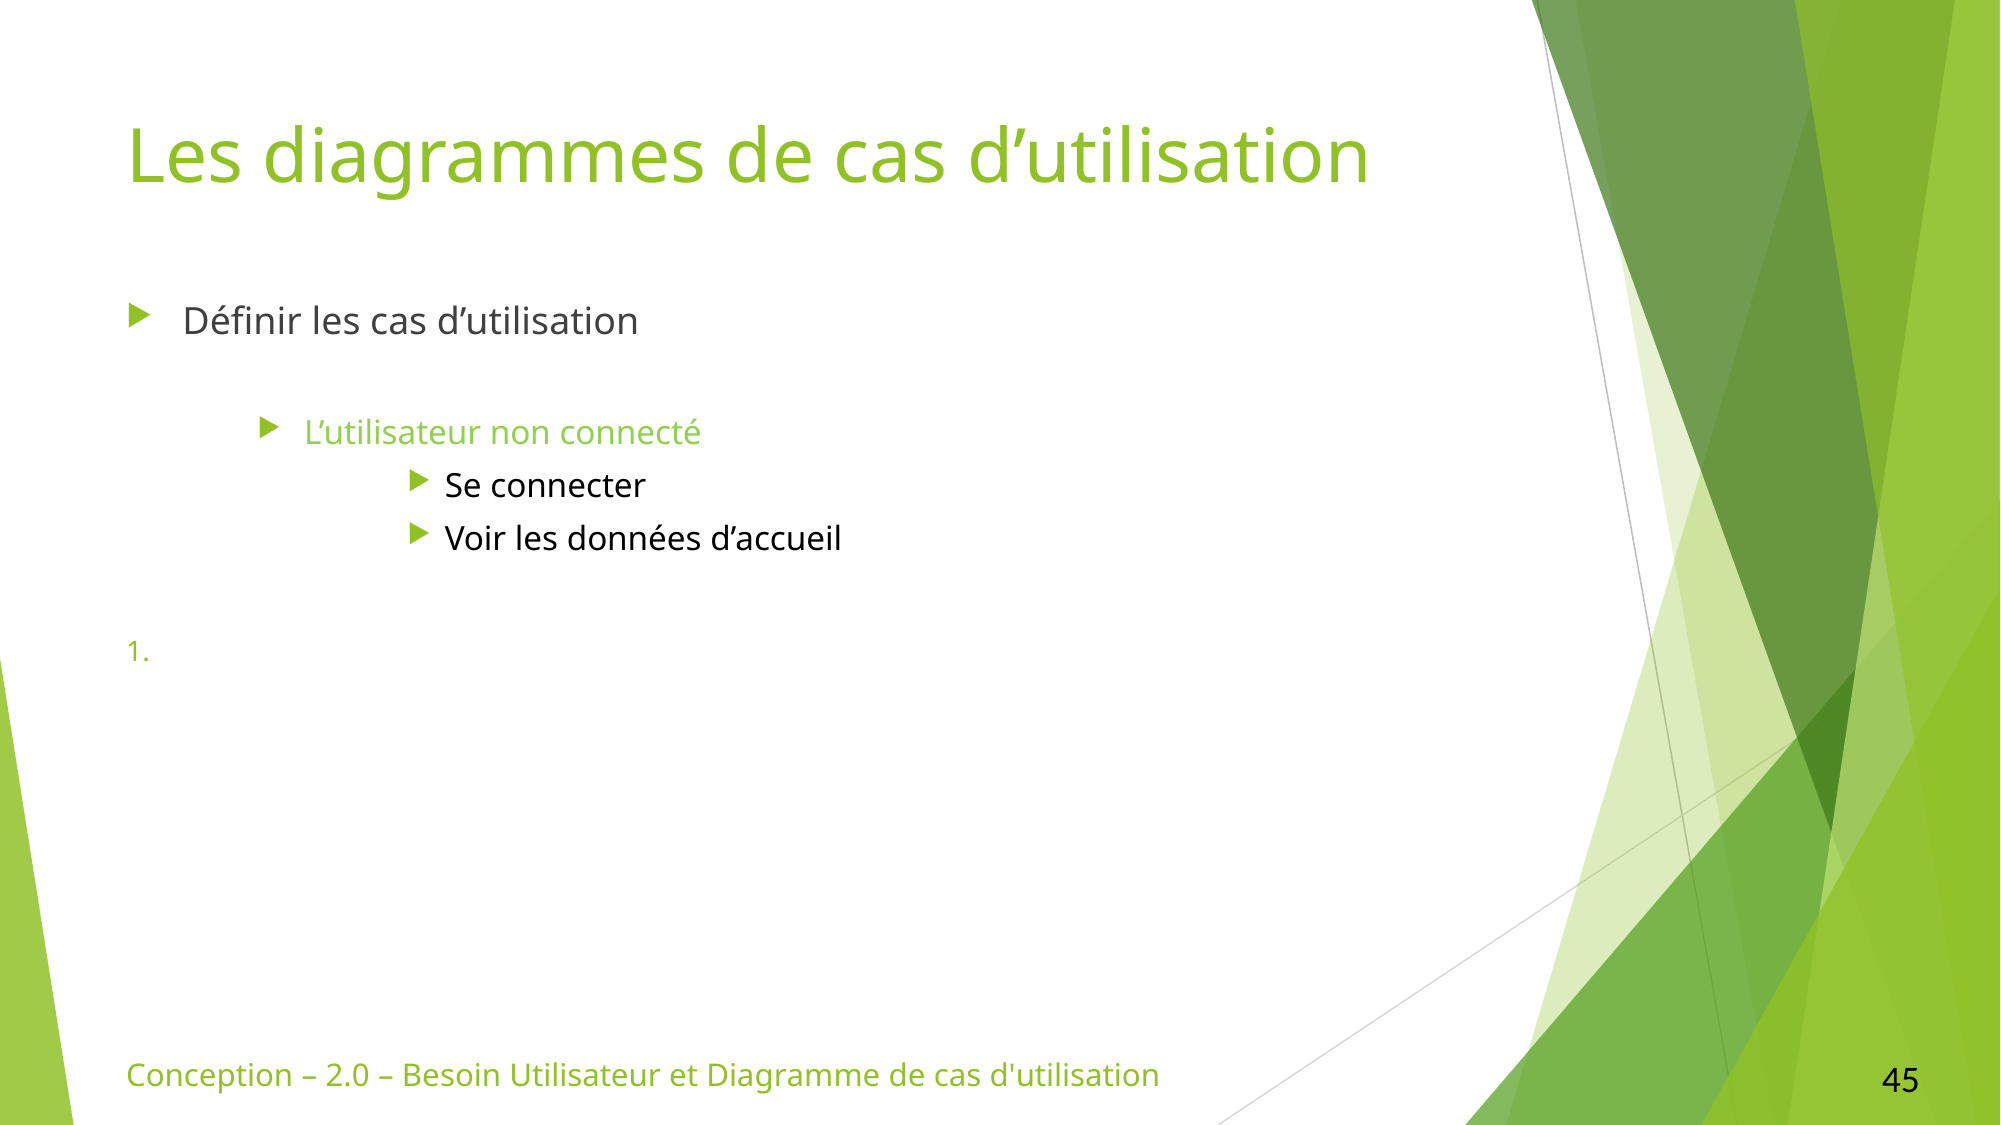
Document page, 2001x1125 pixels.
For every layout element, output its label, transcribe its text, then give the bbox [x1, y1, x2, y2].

text_box [1866, 1047, 1979, 1108]
list Définir les cas d’utilisation L’utilisateur non connecté Se connecter Voir les données d’accueil [111, 298, 1522, 992]
title Les diagrammes de cas d’utilisation [111, 99, 1522, 298]
text_box Conception – 2.0 – Besoin Utilisateur et Diagramme de cas d'utilisation [111, 1047, 1210, 1109]
